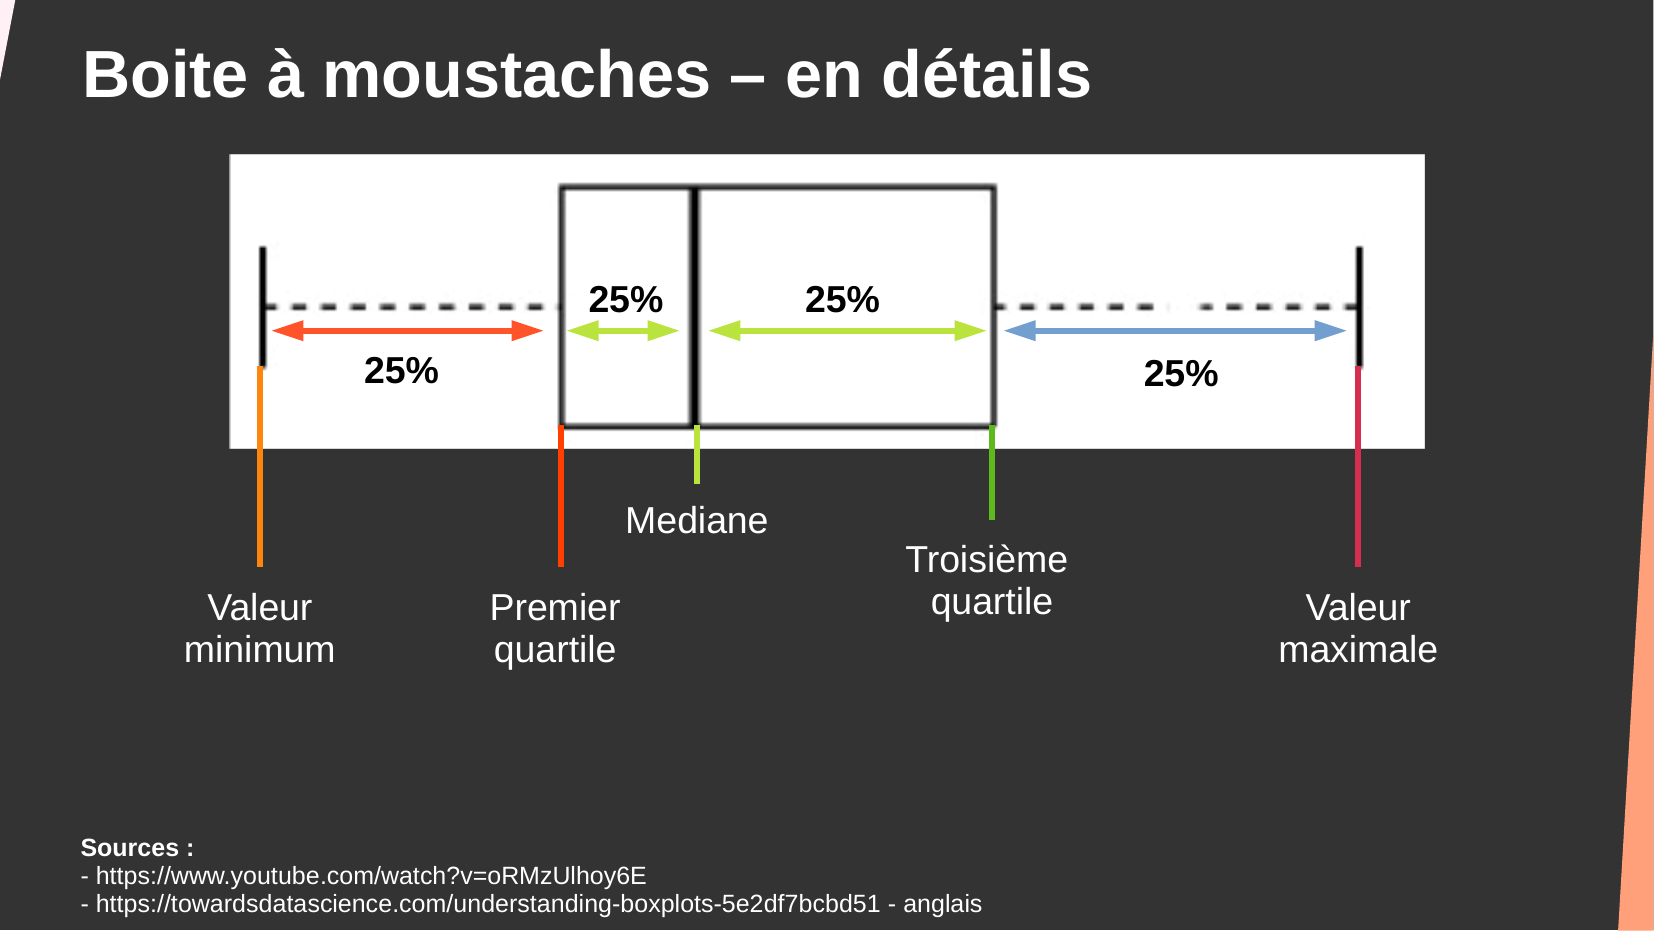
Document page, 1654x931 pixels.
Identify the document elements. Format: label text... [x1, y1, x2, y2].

text_box 25% [748, 271, 938, 328]
title Boite à moustaches – en détails [82, 37, 1571, 115]
text_box 25% [1086, 344, 1276, 402]
text_box [1618, 321, 1654, 931]
text_box Valeur maximale [1228, 578, 1489, 686]
text_box Sources : - https://www.youtube.com/watch?v=oRMzUlhoy6E - https://towardsdatascience.com/understanding-boxplots-5e2df7bcbd51 - anglais [65, 826, 1483, 925]
text_box 25% [566, 271, 686, 328]
picture [229, 153, 1425, 449]
text_box 25% [342, 342, 461, 400]
text_box Mediane [602, 491, 792, 549]
text_box [0, 0, 16, 80]
text_box Valeur minimum [141, 578, 378, 720]
text_box Premier quartile [472, 578, 638, 678]
text_box Troisième quartile [874, 531, 1111, 631]
